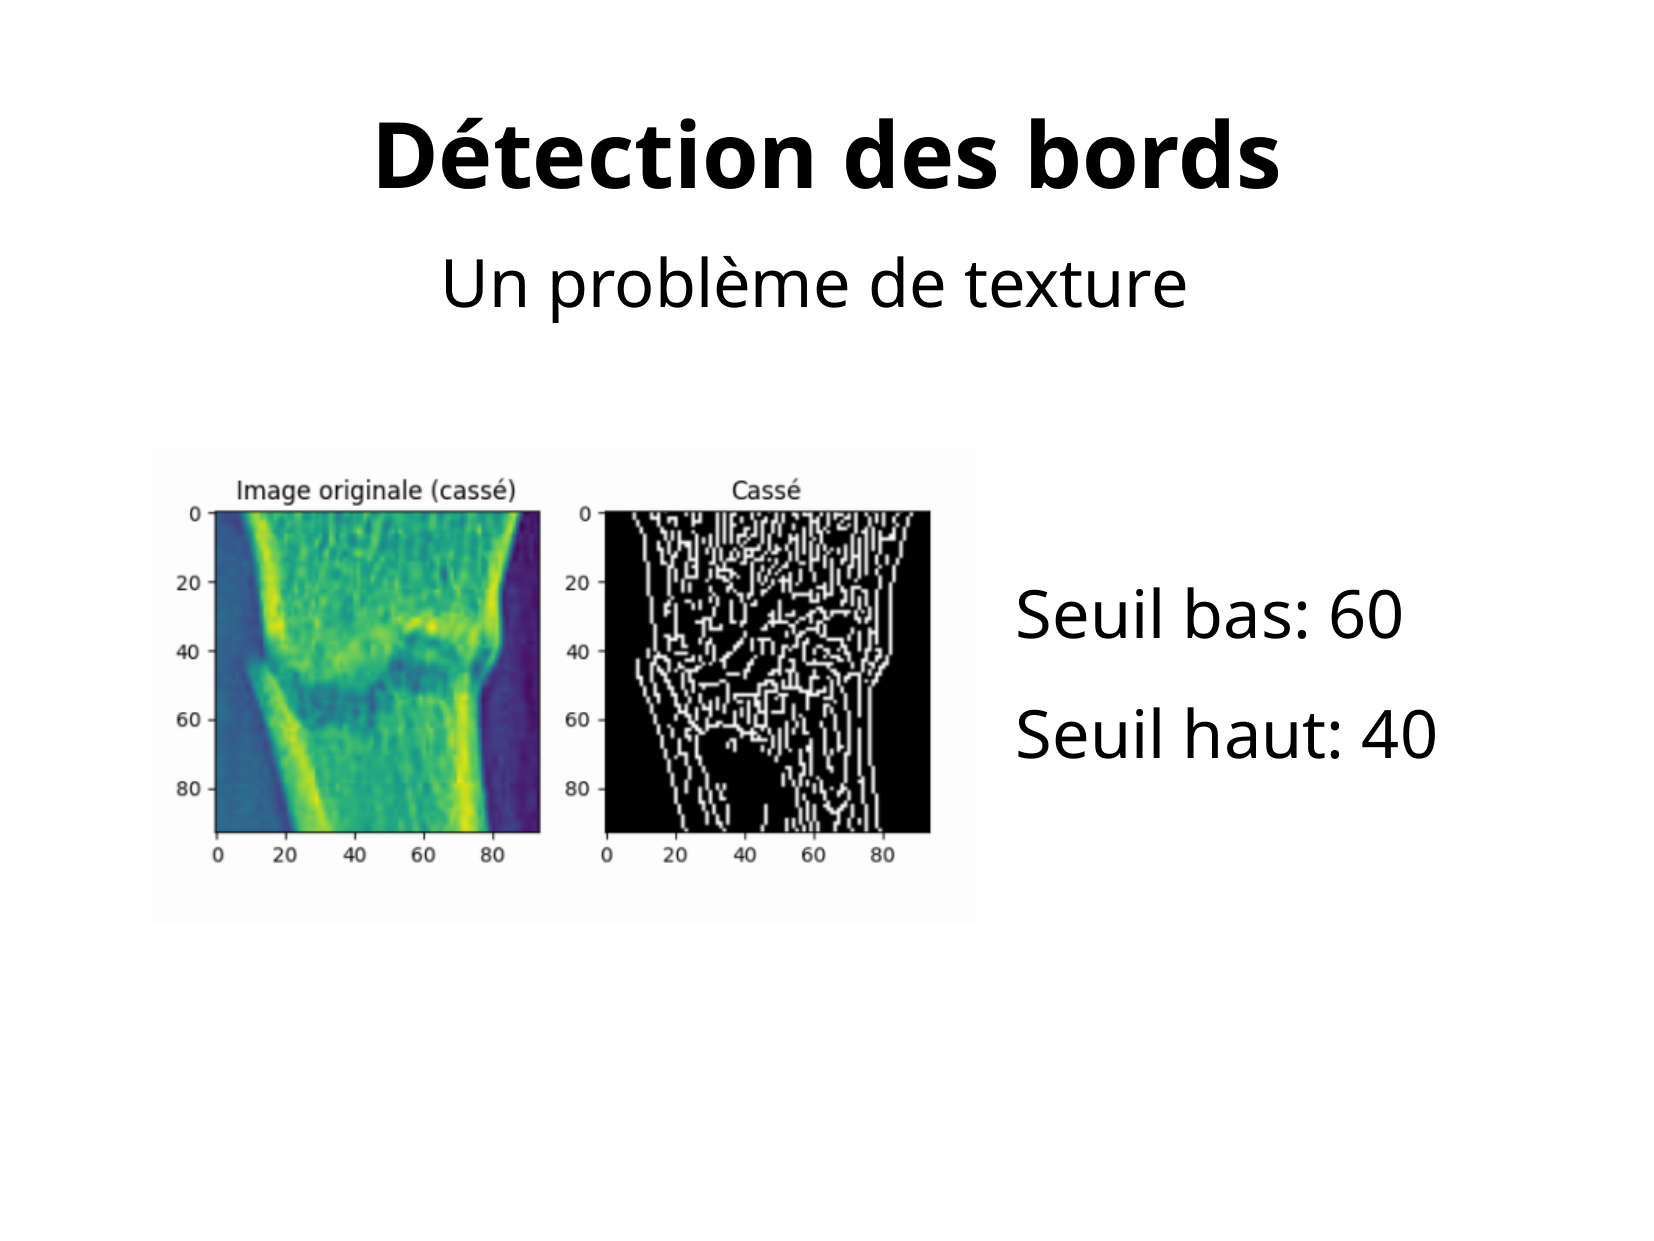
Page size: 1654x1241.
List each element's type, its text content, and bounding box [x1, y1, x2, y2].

list Seuil bas: 60 Seuil haut: 40 [1015, 566, 1501, 759]
title Détection des bords [82, 49, 1571, 257]
list Un problème de texture [70, 236, 1560, 322]
picture [153, 448, 976, 924]
